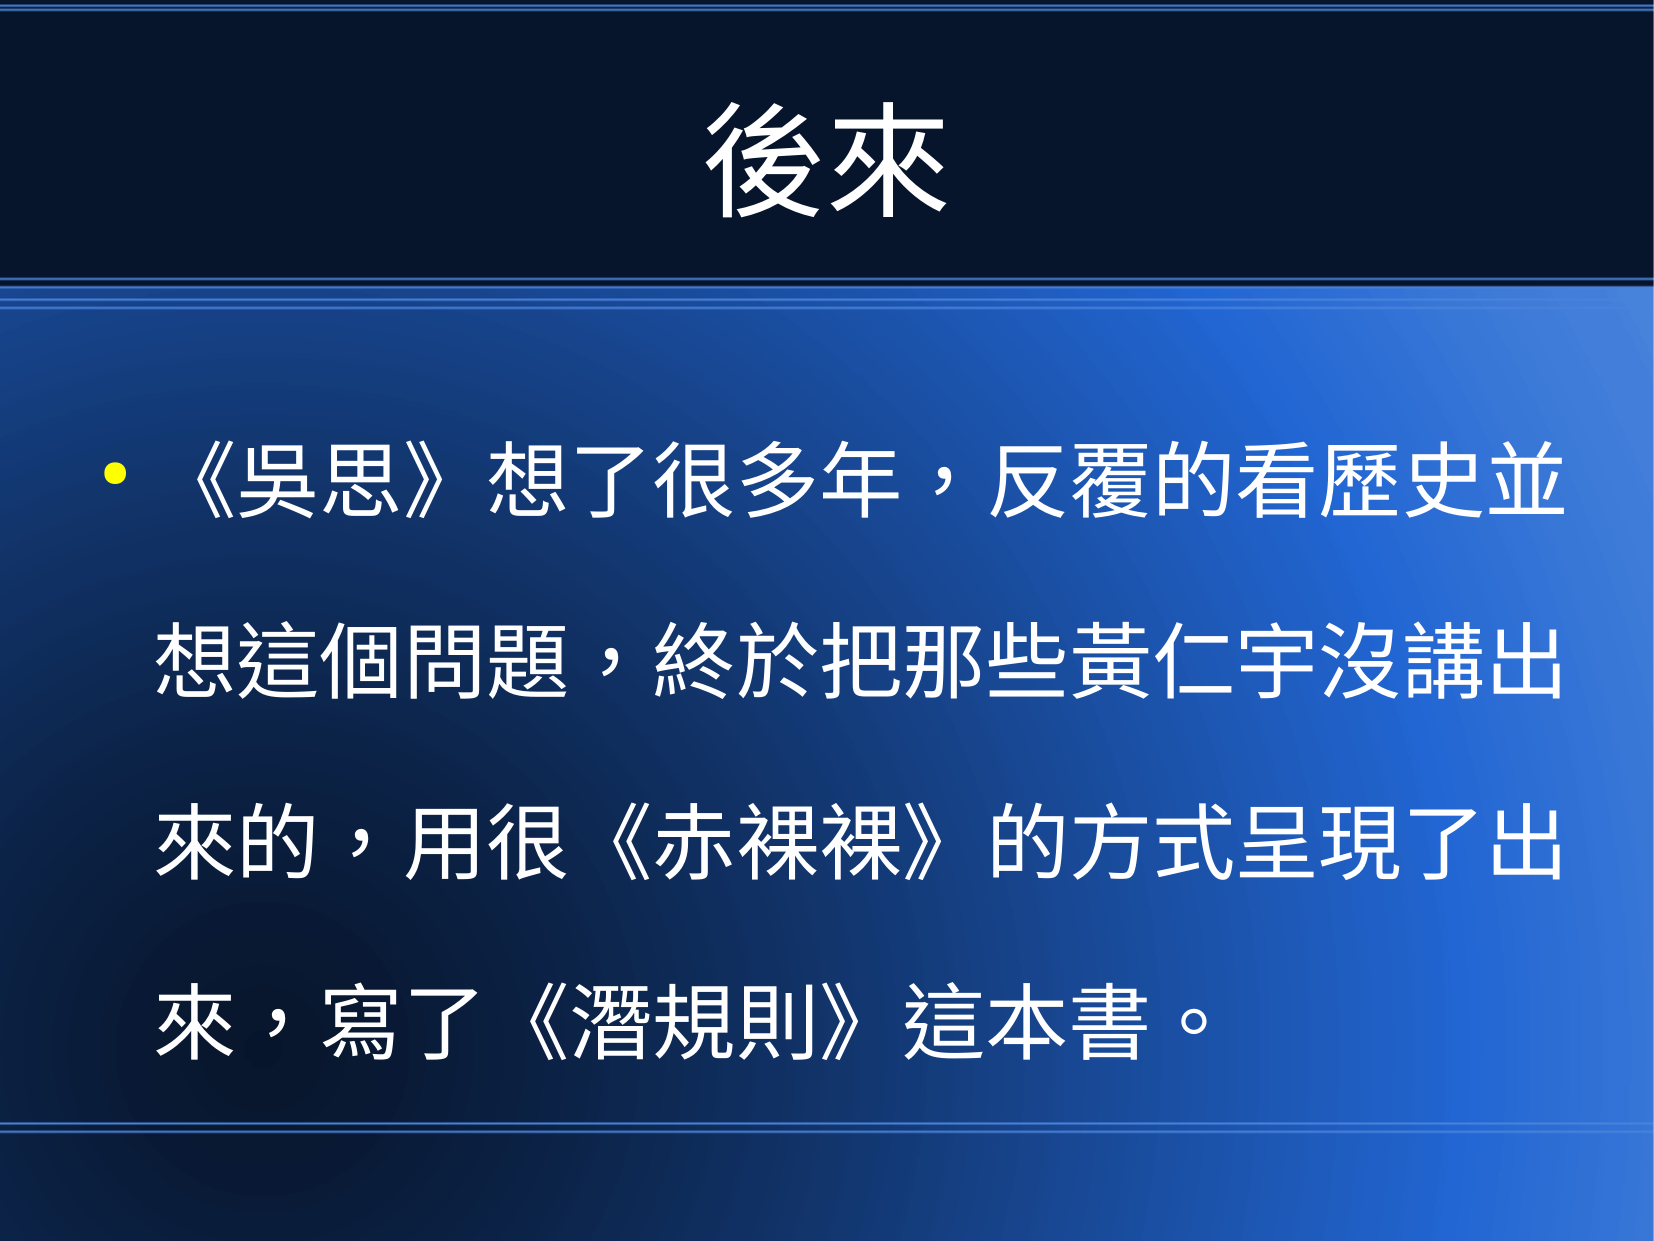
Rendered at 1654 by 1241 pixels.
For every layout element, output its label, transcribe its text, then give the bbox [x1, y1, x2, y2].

list 《吳思》想了很多年，反覆的看歷史並想這個問題，終於把那些黃仁宇沒講出來的，用很《赤裸裸》的方式呈現了出來，寫了《潛規則》這本書。 [82, 355, 1571, 1241]
title 後來 [82, 49, 1571, 257]
picture [0, 0, 1654, 1241]
